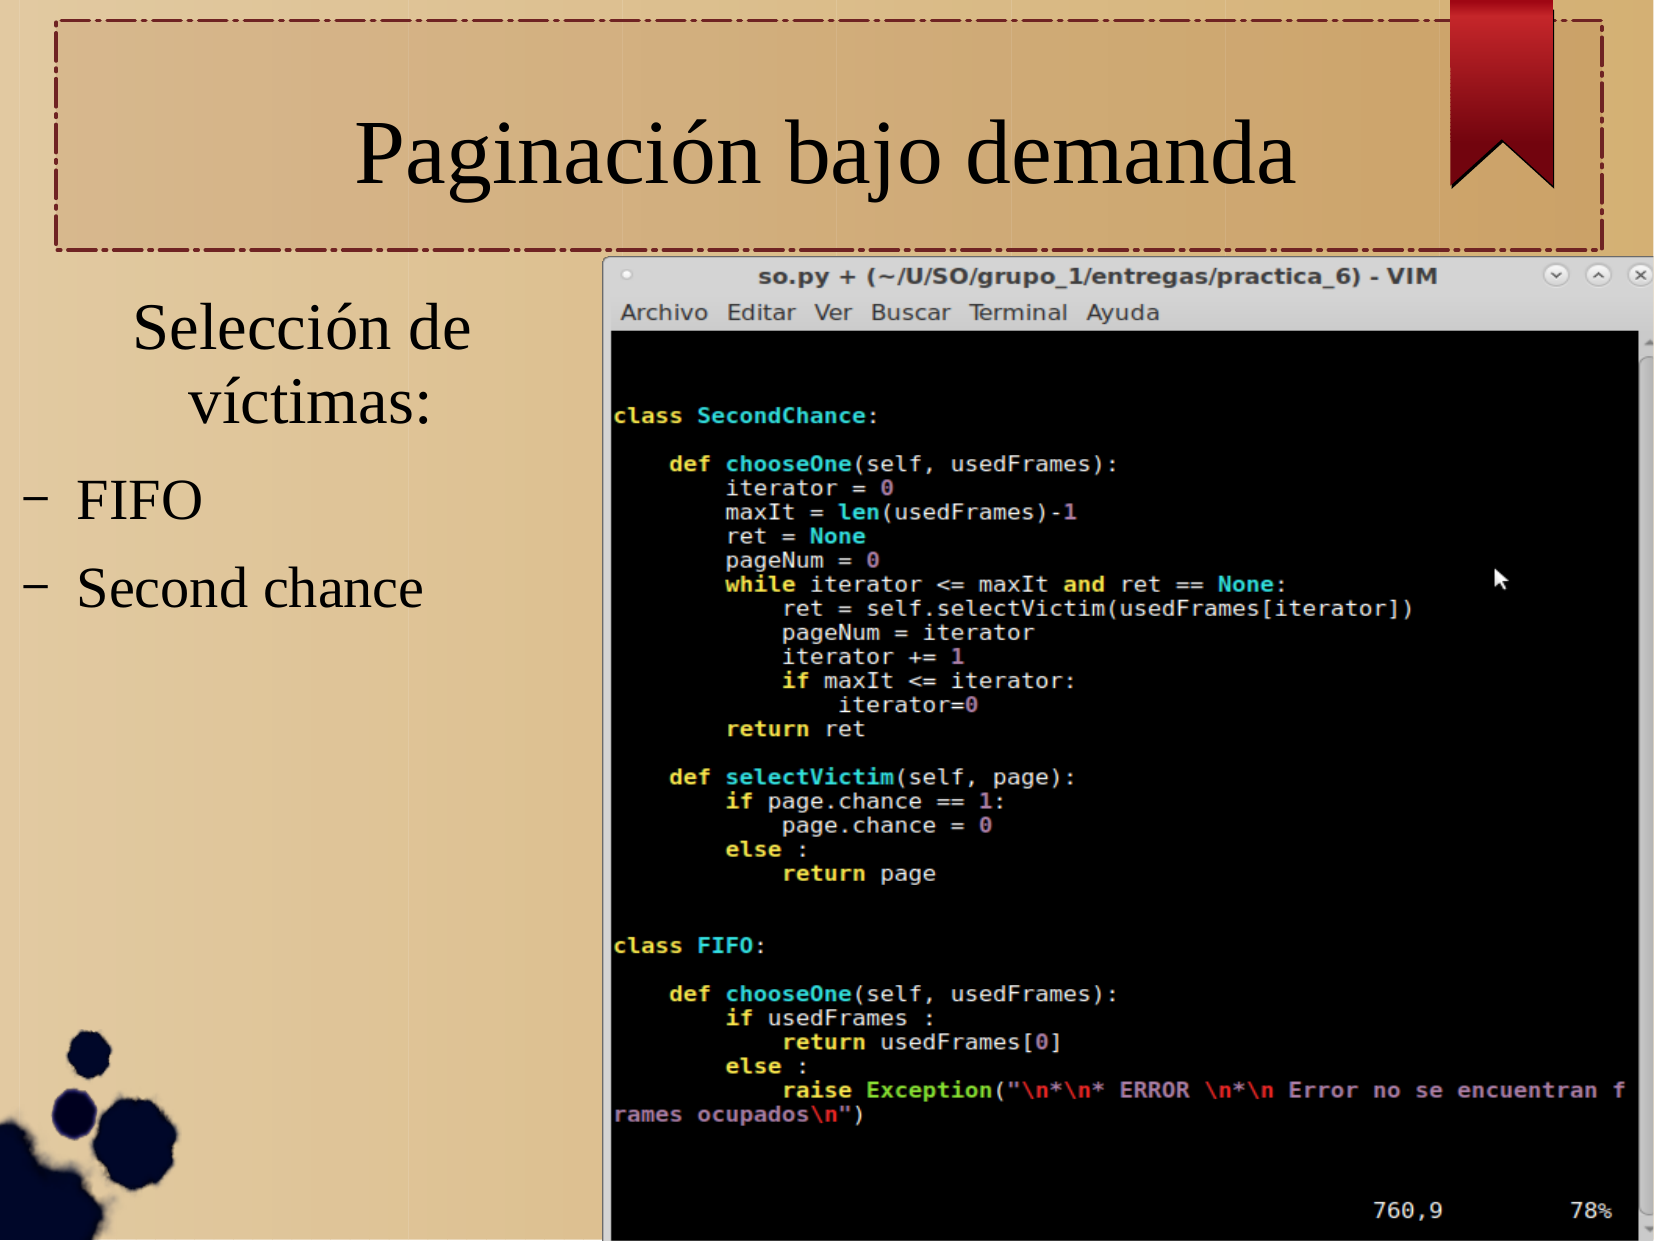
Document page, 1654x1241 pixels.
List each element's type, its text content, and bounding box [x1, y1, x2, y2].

picture [602, 256, 1654, 1241]
list Selección de víctimas: FIFO Second chance [0, 290, 602, 1010]
title Paginación bajo demanda [82, 49, 1571, 257]
